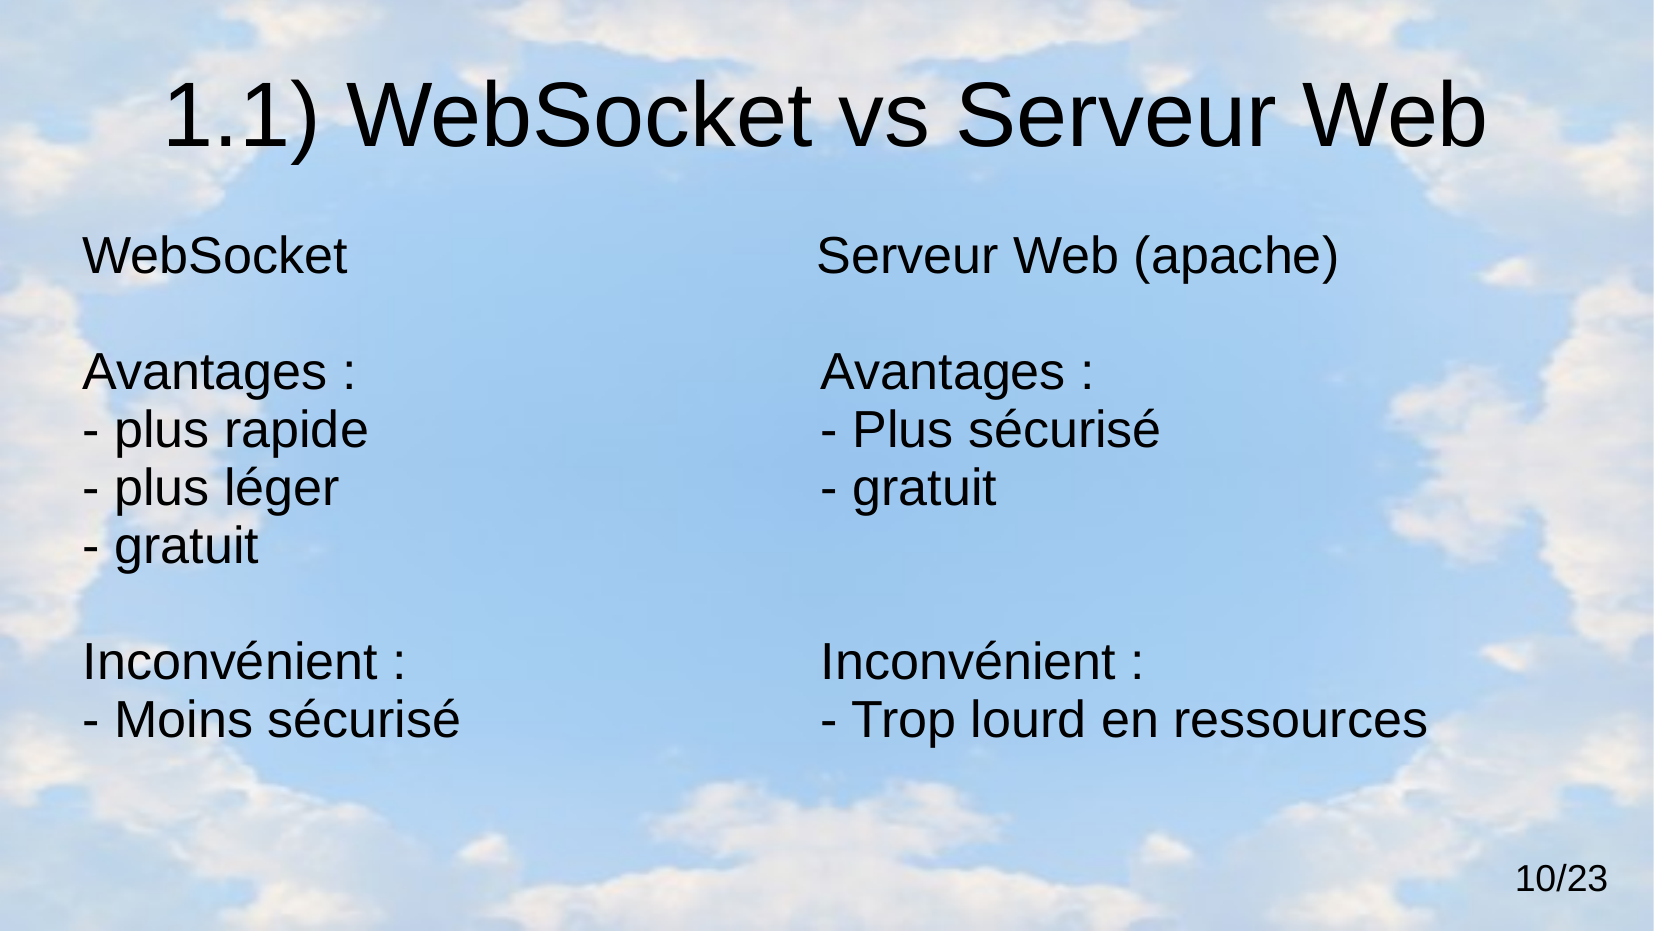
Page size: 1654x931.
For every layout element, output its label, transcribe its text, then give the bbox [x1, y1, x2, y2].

subtitle WebSocket Serveur Web (apache) Avantages : Avantages : - plus rapide - Plus sécurisé - plus léger - gratuit - gratuit Inconvénient : Inconvénient : - Moins sécurisé - Trop lourd en ressources [82, 217, 1571, 758]
text_box <numéro>/23 [1500, 850, 1654, 921]
title 1.1) WebSocket vs Serveur Web [82, 37, 1571, 193]
picture [0, 0, 1654, 931]
